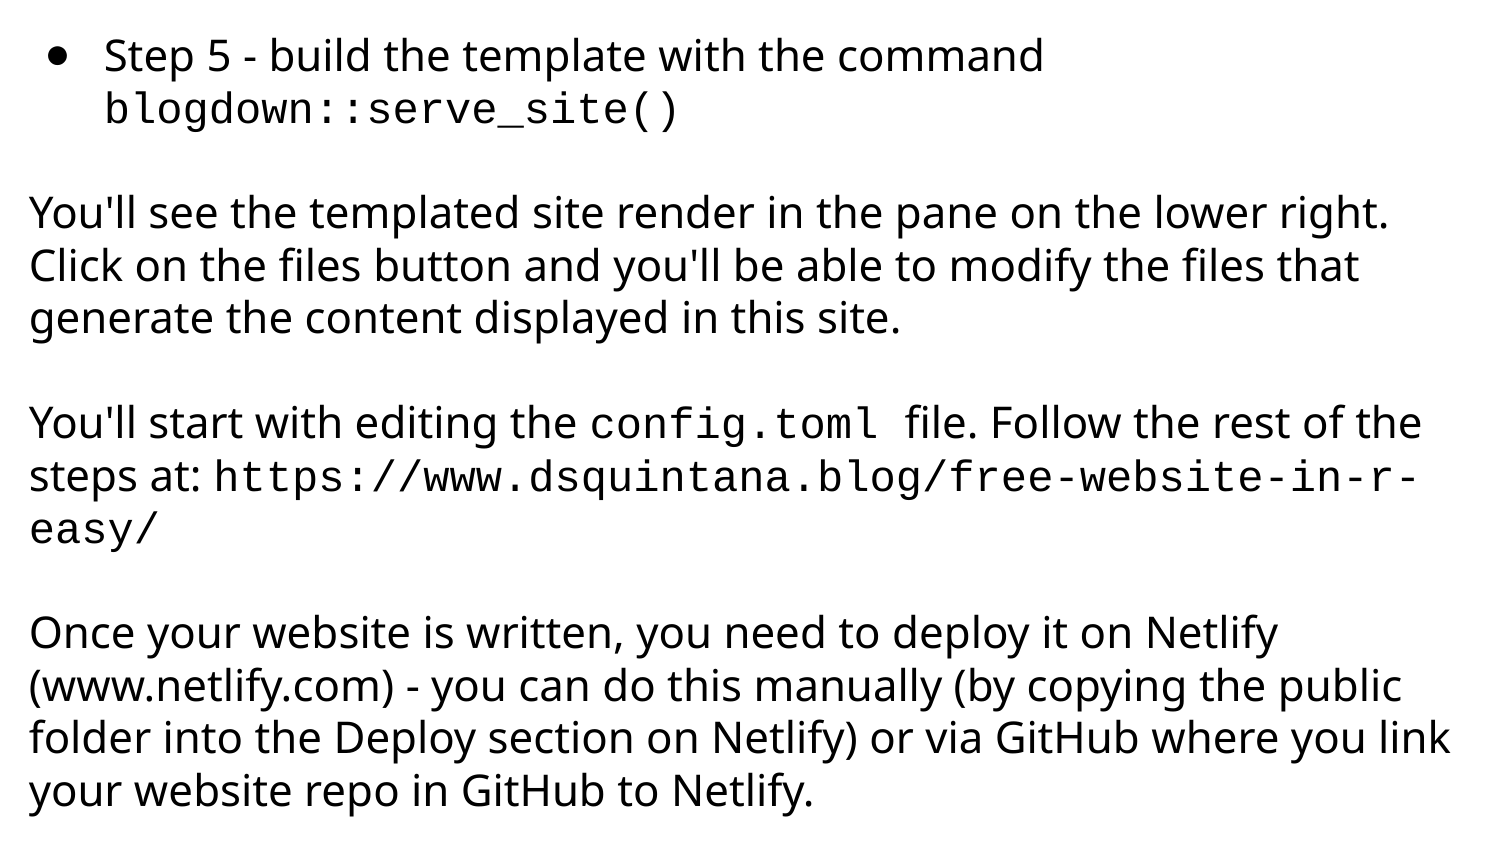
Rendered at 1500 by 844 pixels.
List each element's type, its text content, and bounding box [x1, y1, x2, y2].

text_box Step 5 - build the template with the command blogdown::serve_site() You'll see the templated site render in the pane on the lower right. Click on the files button and you'll be able to modify the files that generate the content displayed in this site. You'll start with editing the config.toml file. Follow the rest of the steps at: https://www.dsquintana.blog/free-website-in-r-easy/ Once your website is written, you need to deploy it on Netlify (www.netlify.com) - you can do this manually (by copying the public folder into the Deploy section on Netlify) or via GitHub where you link your website repo in GitHub to Netlify. [13, 12, 1478, 824]
